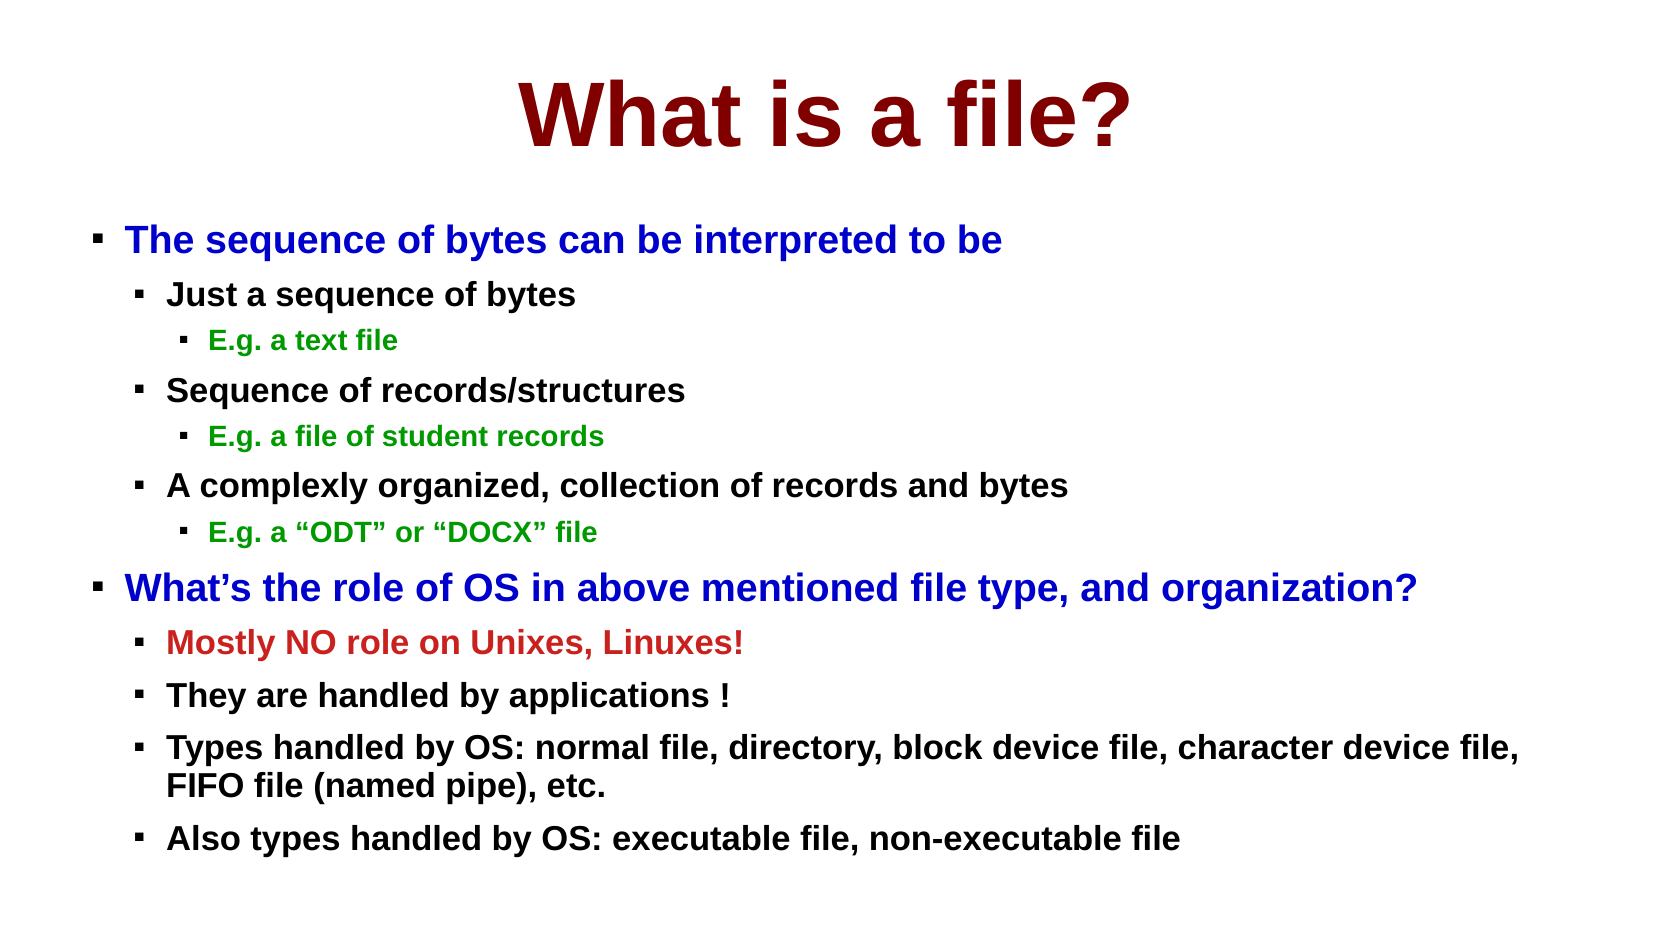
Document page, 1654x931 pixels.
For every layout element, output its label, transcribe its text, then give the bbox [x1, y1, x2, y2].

list The sequence of bytes can be interpreted to be Just a sequence of bytes E.g. a text file Sequence of records/structures E.g. a file of student records A complexly organized, collection of records and bytes E.g. a “ODT” or “DOCX” file What’s the role of OS in above mentioned file type, and organization? Mostly NO role on Unixes, Linuxes! They are handled by applications ! Types handled by OS: normal file, directory, block device file, character device file, FIFO file (named pipe), etc. Also types handled by OS: executable file, non-executable file [82, 217, 1571, 863]
title What is a file? [82, 37, 1571, 193]
